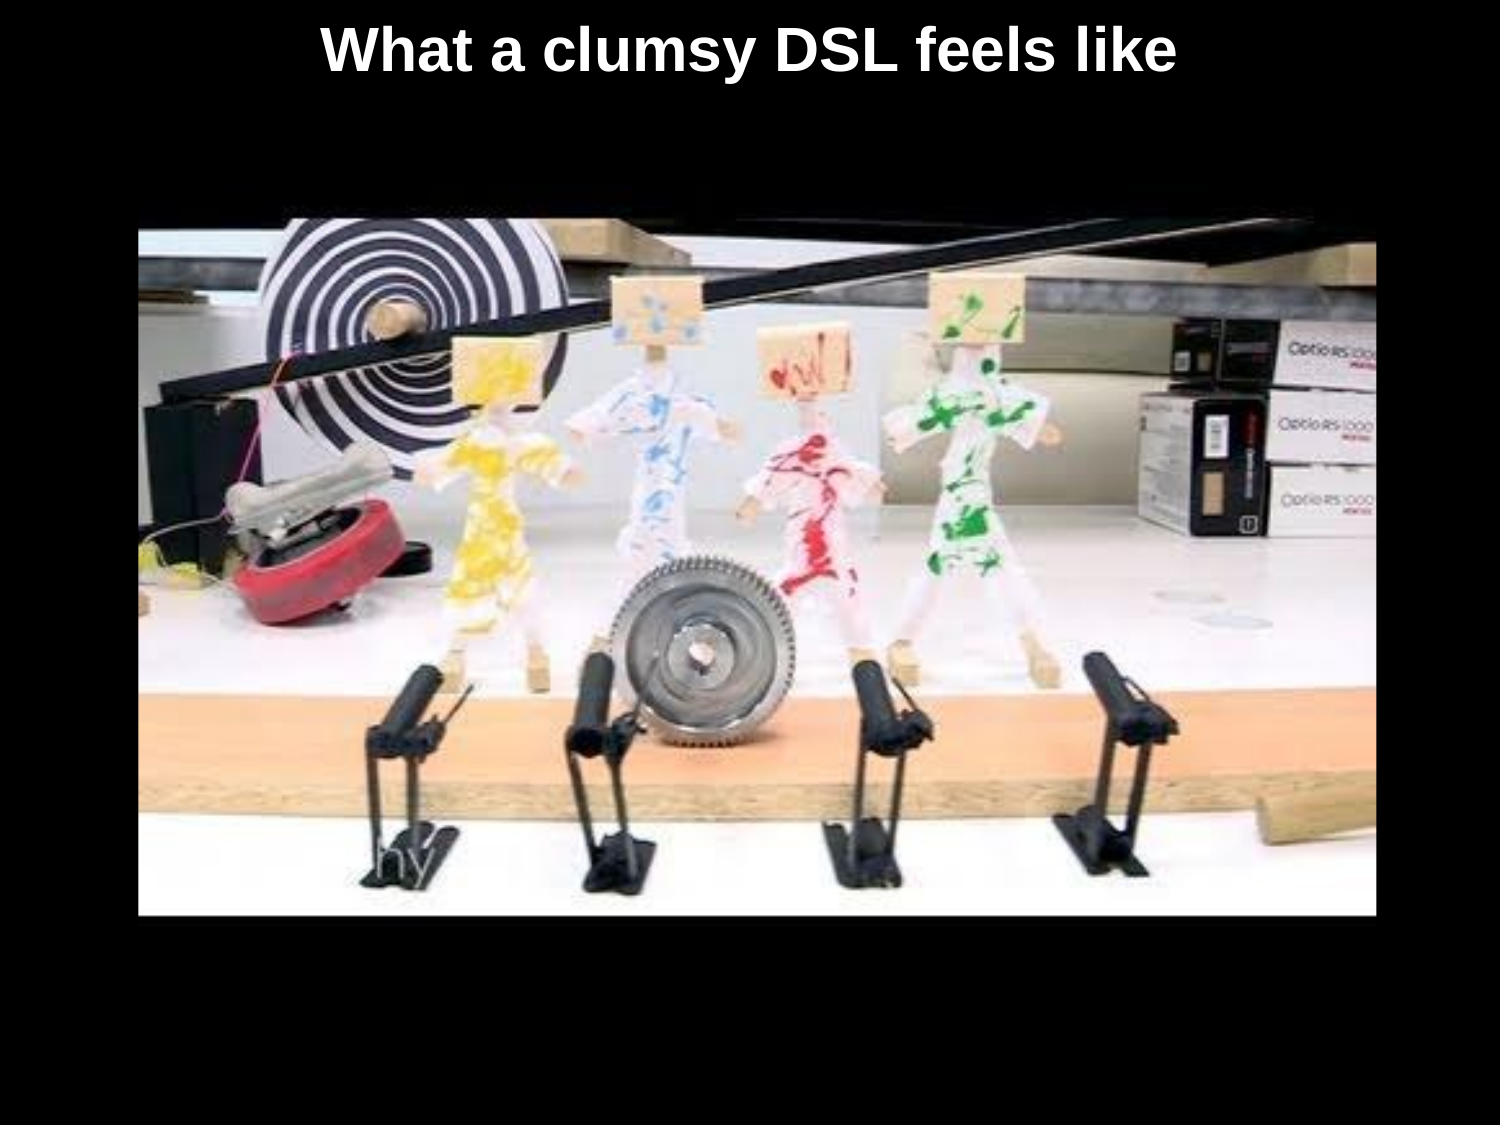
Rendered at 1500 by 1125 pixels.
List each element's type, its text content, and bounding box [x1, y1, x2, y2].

text_box What a clumsy DSL feels like [0, 0, 1500, 104]
text_box [0, 103, 1500, 1125]
